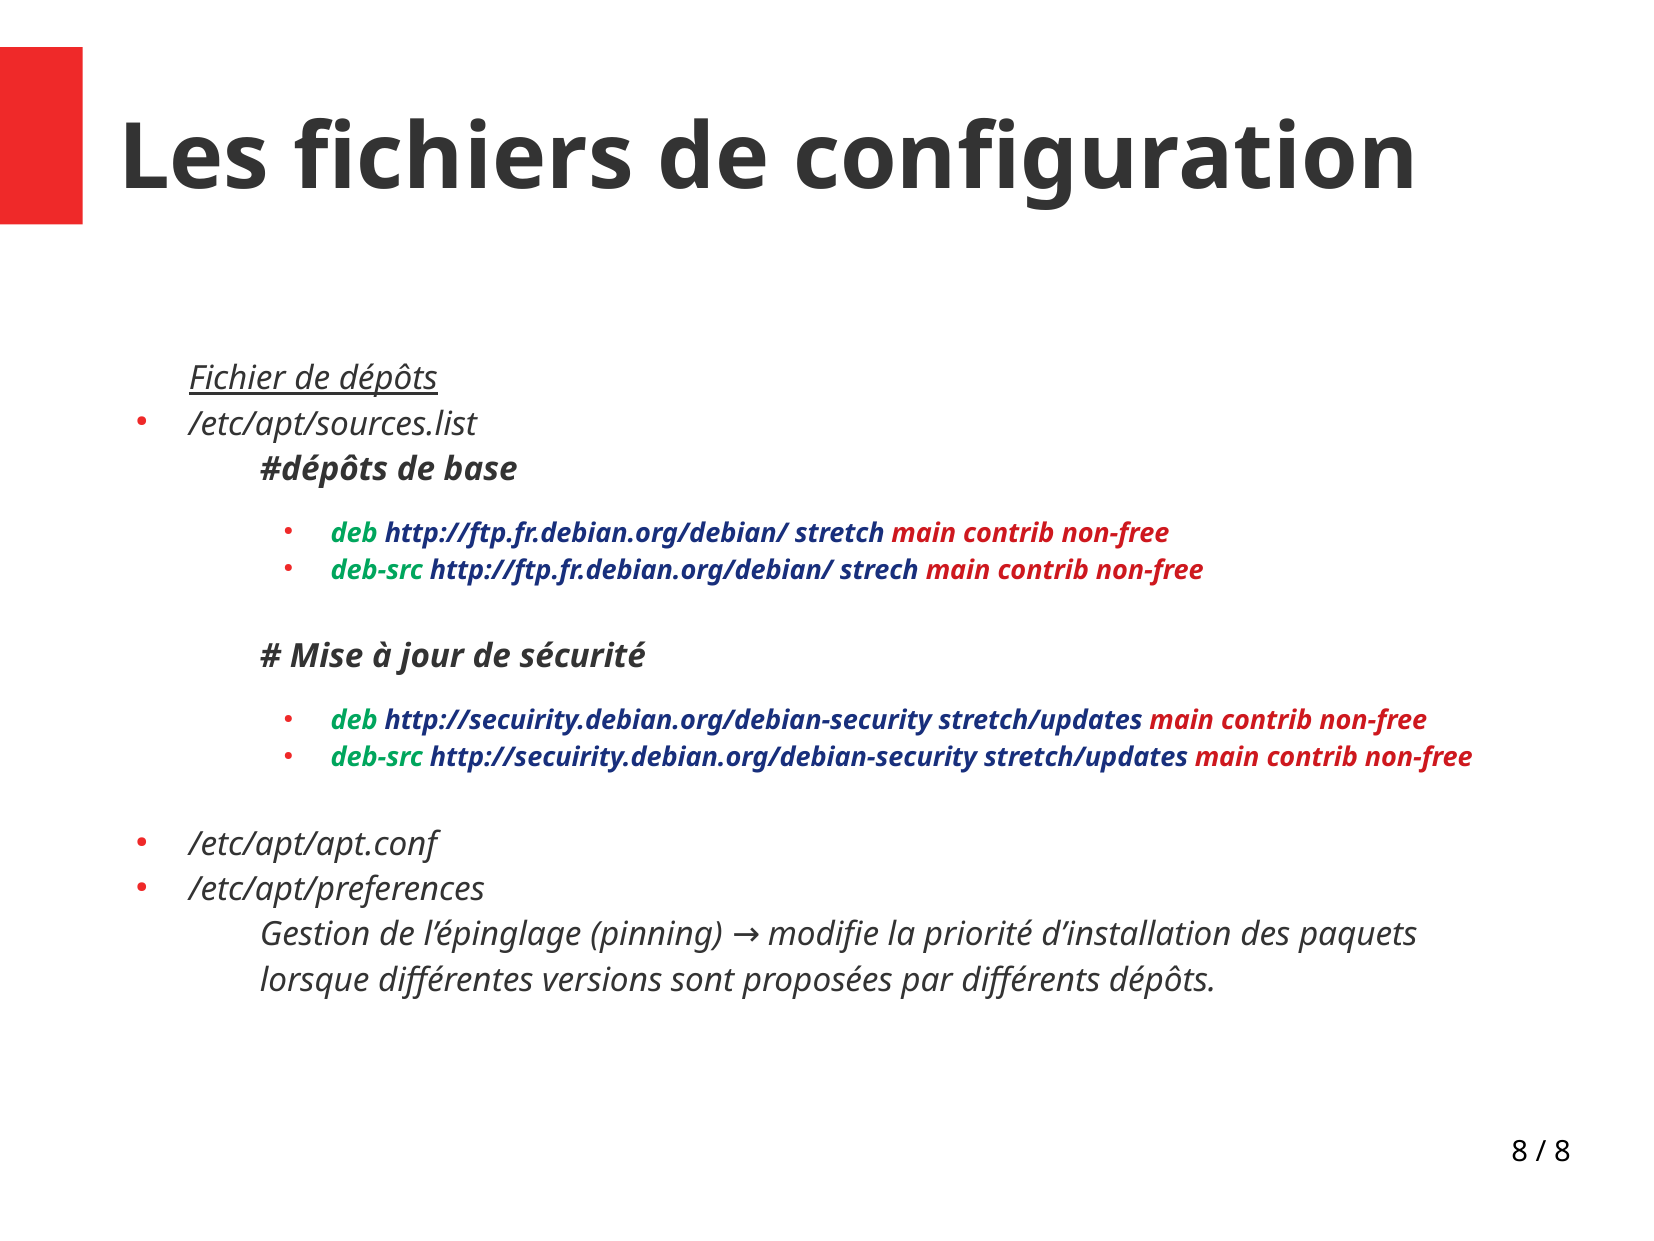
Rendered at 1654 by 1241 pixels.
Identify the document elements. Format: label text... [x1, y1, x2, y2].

list Fichier de dépôts /etc/apt/sources.list #dépôts de base deb http://ftp.fr.debian.org/debian/ stretch main contrib non-free deb-src http://ftp.fr.debian.org/debian/ strech main contrib non-free # Mise à jour de sécurité deb http://secuirity.debian.org/debian-security stretch/updates main contrib non-free deb-src http://secuirity.debian.org/debian-security stretch/updates main contrib non-free /etc/apt/apt.conf /etc/apt/preferences Gestion de l’épinglage (pinning) → modifie la priorité d’installation des paquets lorsque différentes versions sont proposées par différents dépôts. [118, 354, 1536, 1074]
title Les fichiers de configuration [118, 49, 1571, 257]
